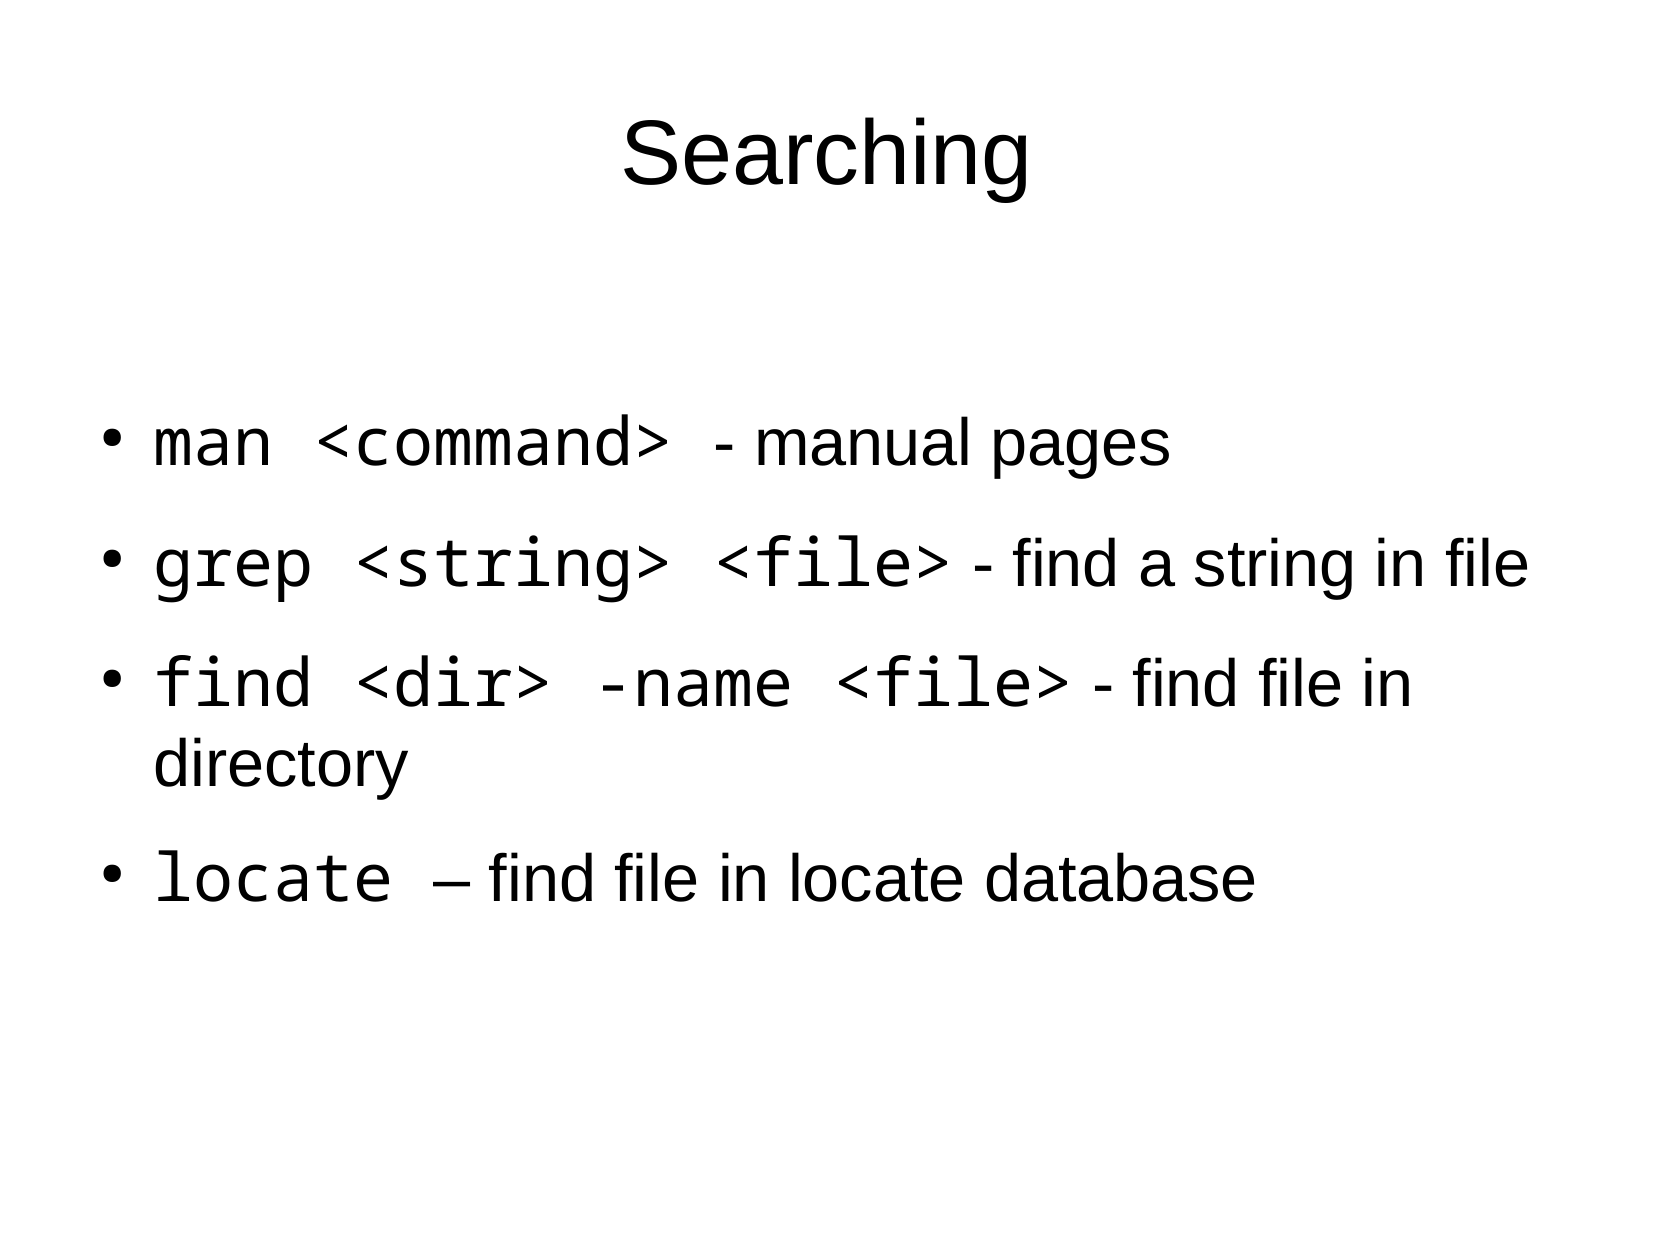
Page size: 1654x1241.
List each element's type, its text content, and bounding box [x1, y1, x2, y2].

title Searching [82, 49, 1571, 257]
list man <command> - manual pages grep <string> <file> - find a string in file find <dir> -name <file> - find file in directory locate – find file in locate database [82, 290, 1571, 1010]
